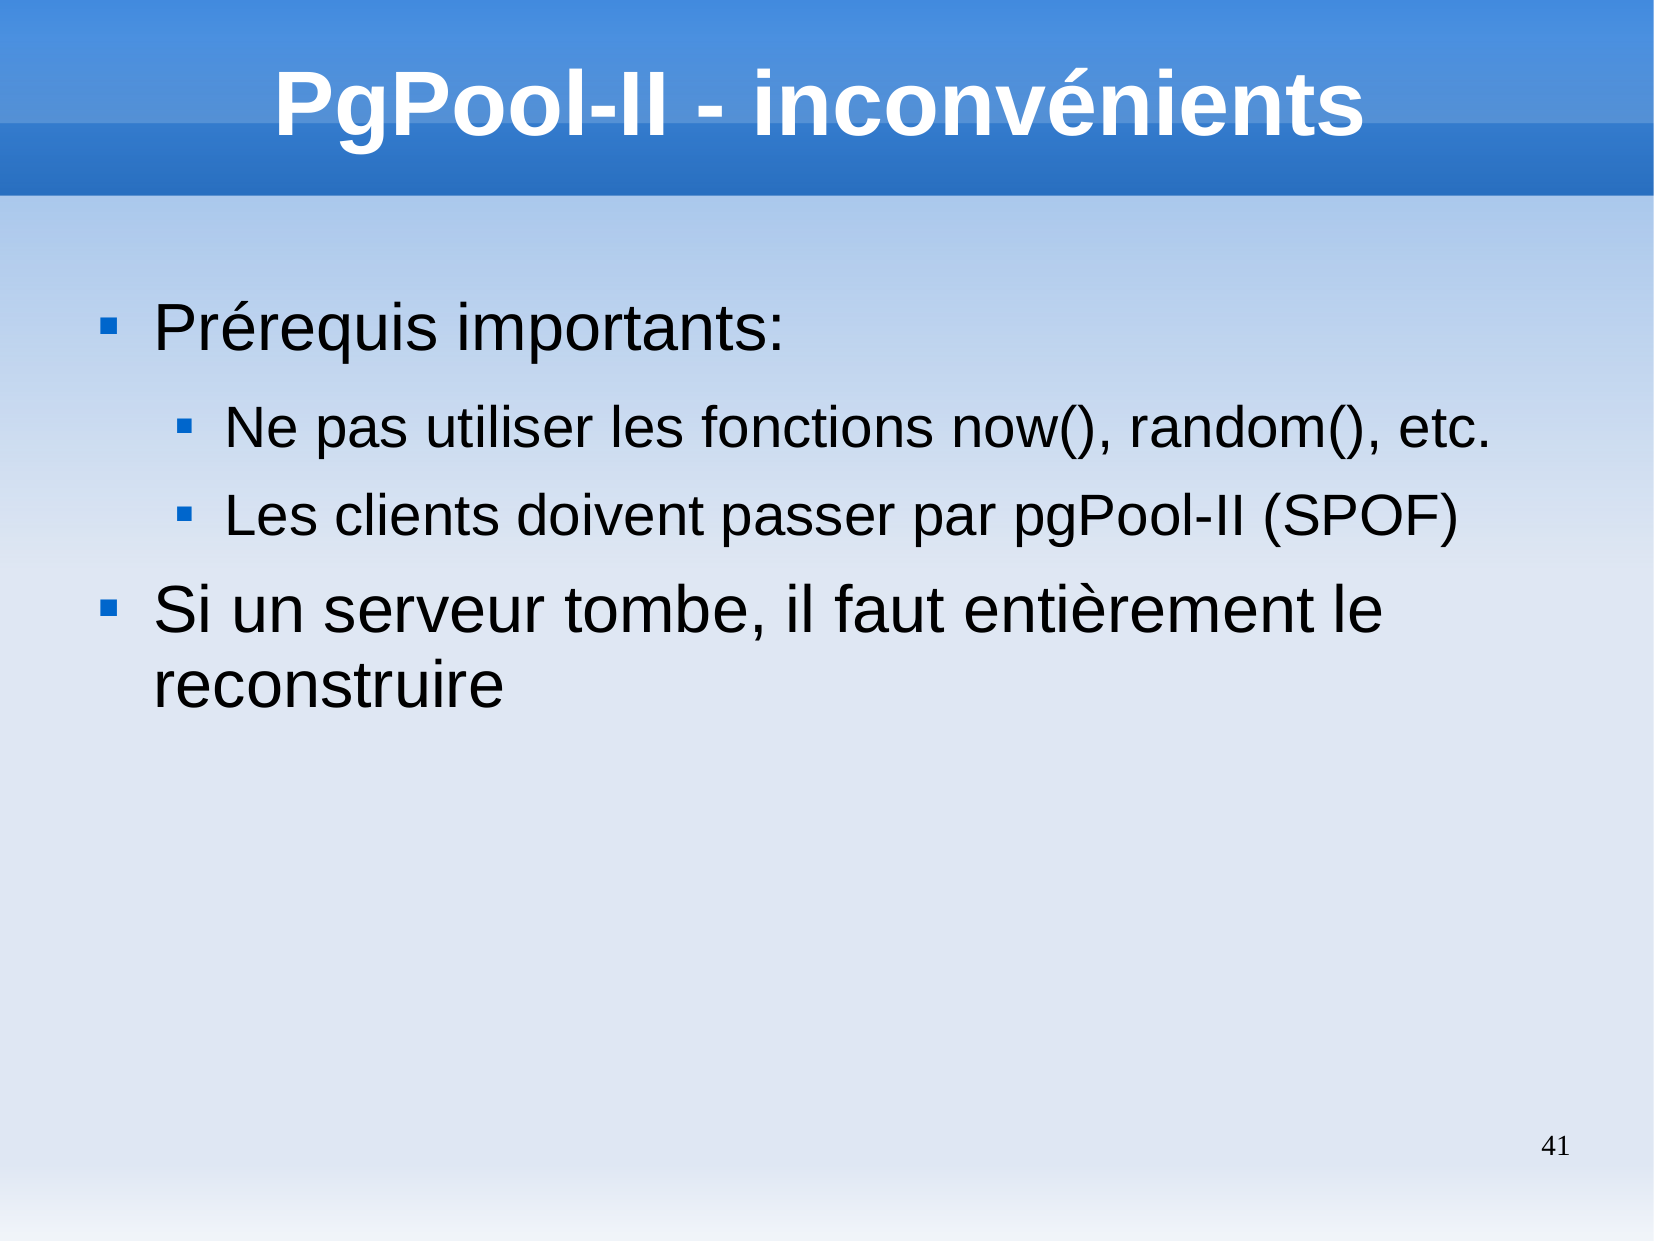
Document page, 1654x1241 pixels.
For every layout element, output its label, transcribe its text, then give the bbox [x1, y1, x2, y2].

list Prérequis importants: Ne pas utiliser les fonctions now(), random(), etc. Les clients doivent passer par pgPool-II (SPOF) Si un serveur tombe, il faut entièrement le reconstruire [82, 290, 1571, 1094]
picture [0, 0, 1654, 1241]
title PgPool-II - inconvénients [76, 7, 1565, 200]
